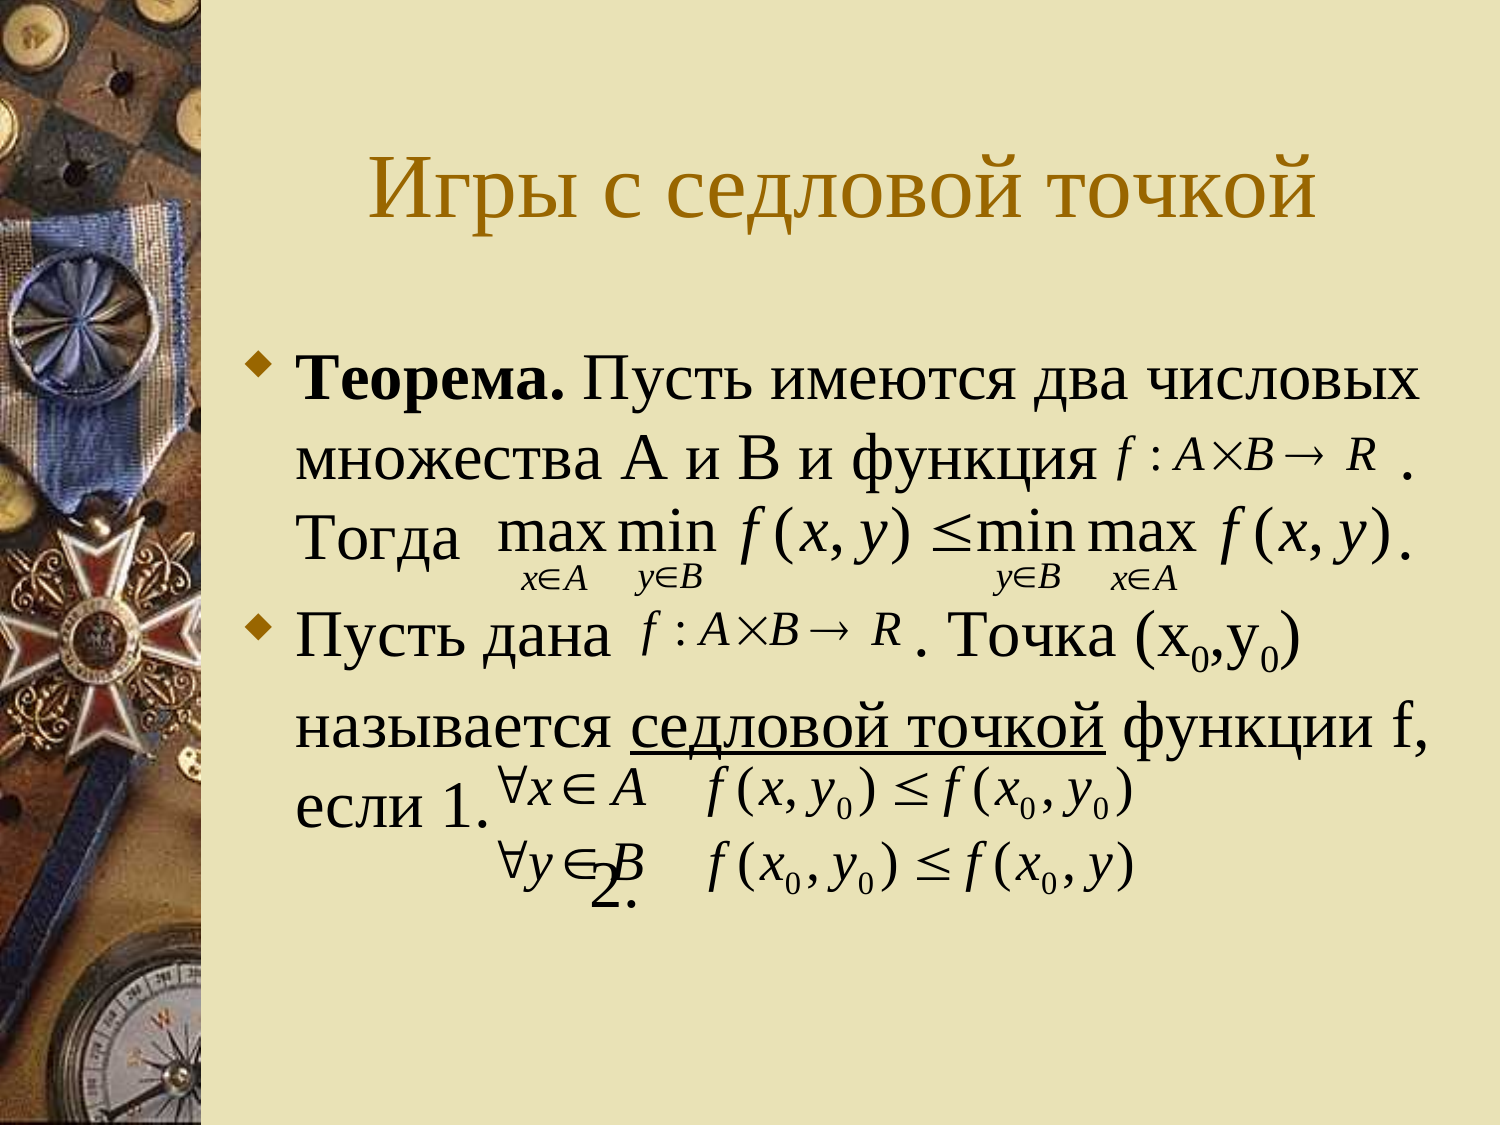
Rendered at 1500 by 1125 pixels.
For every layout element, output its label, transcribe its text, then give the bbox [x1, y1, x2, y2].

list Теорема. Пусть имеются два числовых множества A и B и функция . Тогда . Пусть дана . Точка (x0,y0) называется седловой точкой функции f, если 1. 2. [224, 324, 1475, 1122]
chart [487, 425, 1401, 666]
chart [482, 750, 1143, 909]
picture [0, 0, 201, 1125]
title Игры с седловой точкой [224, 87, 1463, 276]
